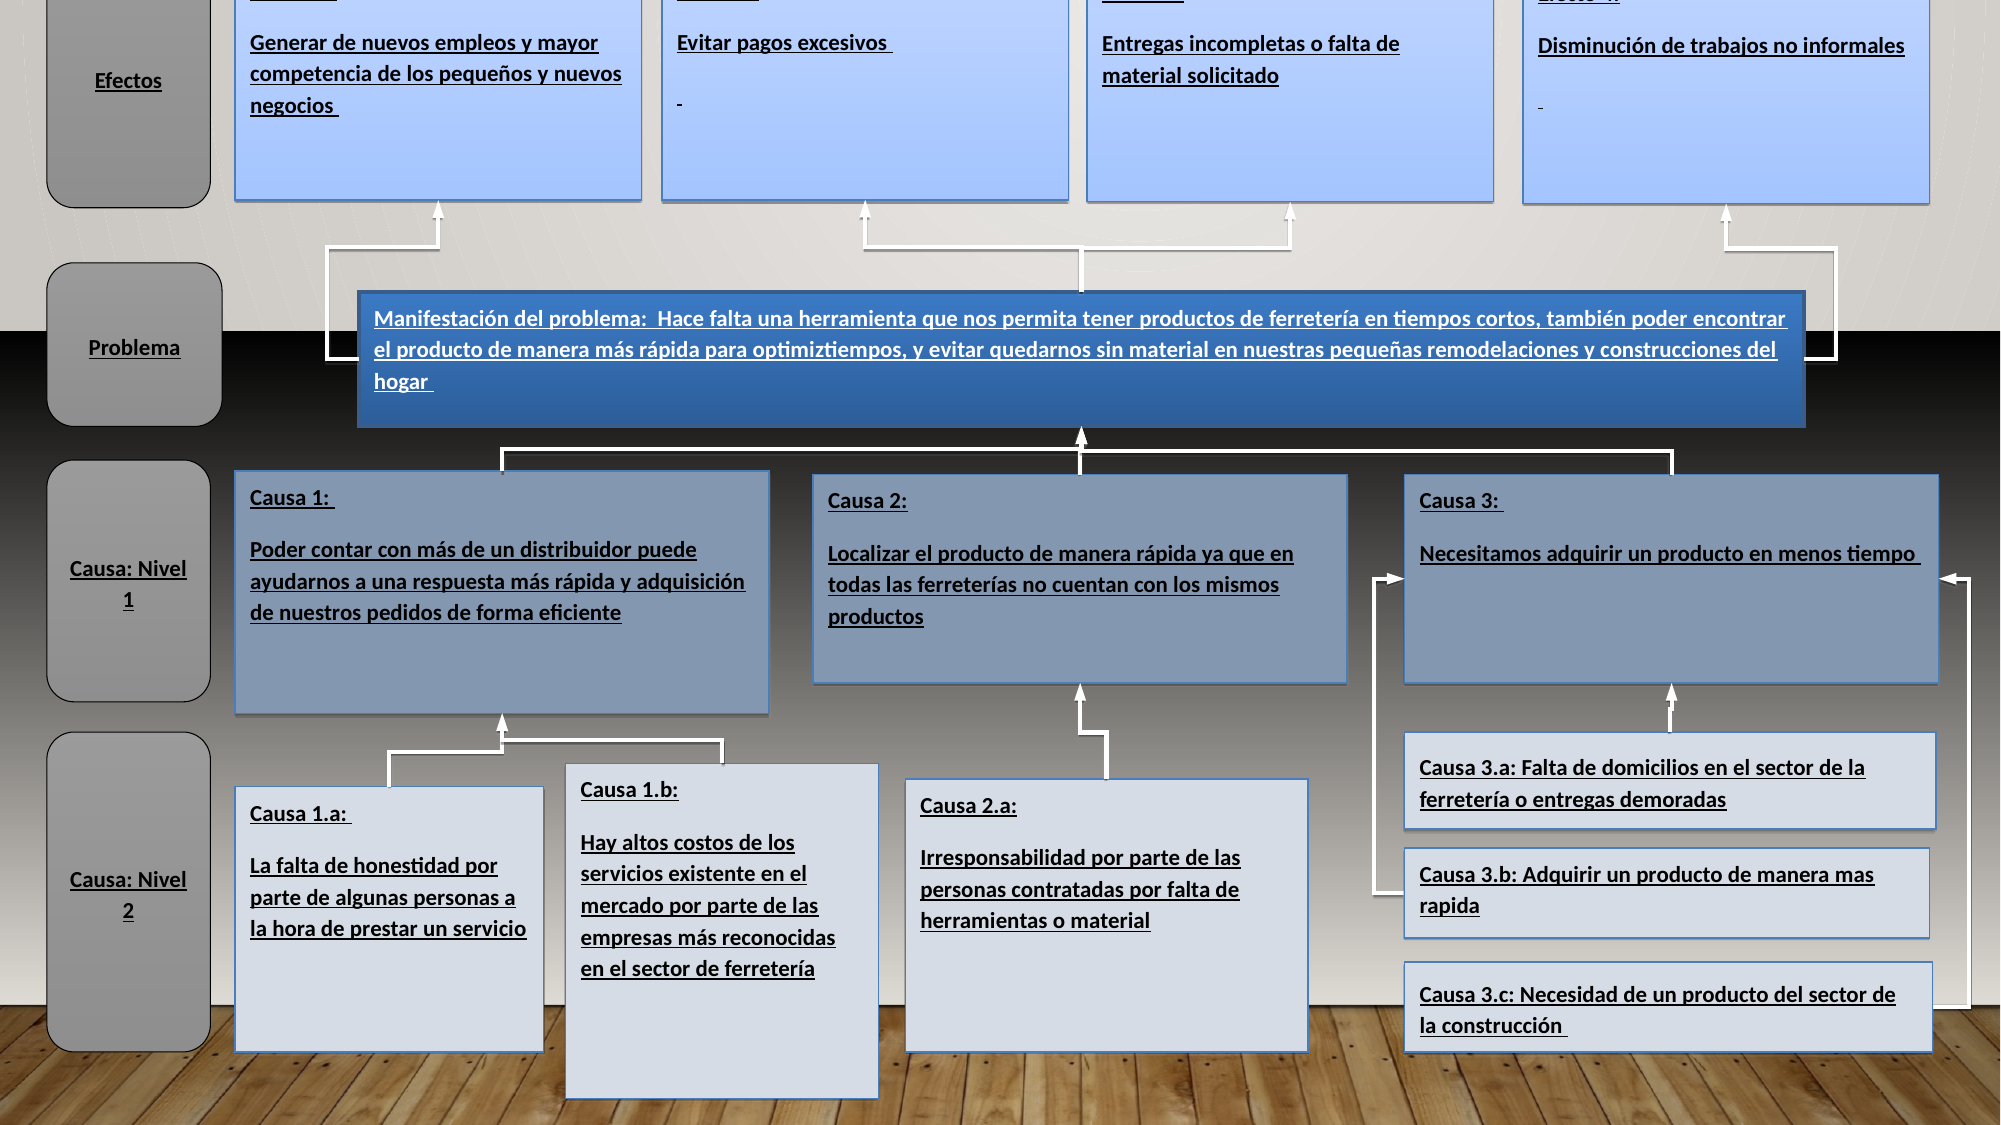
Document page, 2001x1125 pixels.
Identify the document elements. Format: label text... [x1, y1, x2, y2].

text_box Causa 2: Localizar el producto de manera rápida ya que en todas las ferreterías no cuentan con los mismos productos [813, 475, 1347, 683]
text_box Efecto 1: Generar de nuevos empleos y mayor competencia de los pequeños y nuevos negocios [235, 0, 641, 200]
text_box Causa 1.a: La falta de honestidad por parte de algunas personas a la hora de prestar un servicio [235, 786, 544, 1052]
text_box Efecto 2: Evitar pagos excesivos [662, 0, 1068, 200]
text_box Causa: Nivel 1 [46, 459, 211, 702]
text_box Efectos [46, 0, 211, 208]
text_box Causa 3.c: Necesidad de un producto del sector de la construcción [1405, 962, 1933, 1052]
text_box Efecto 4: Disminución de trabajos no informales [1523, 0, 1929, 204]
text_box Causa 3.a: Falta de domicilios en el sector de la ferretería o entregas demoradas [1405, 732, 1936, 829]
text_box Causa 1.b: Hay altos costos de los servicios existente en el mercado por parte de las empresas más reconocidas en el sector de ferretería [566, 763, 879, 1098]
text_box Manifestación del problema: Hace falta una herramienta que nos permita tener productos de ferretería en tiempos cortos, también poder encontrar el producto de manera más rápida para optimiztiempos, y evitar quedarnos sin material en nuestras pequeñas remodelaciones y construcciones del hogar [359, 292, 1804, 426]
text_box Efecto 3: Entregas incompletas o falta de material solicitado [1087, 0, 1493, 202]
text_box Causa: Nivel 2 [46, 732, 211, 1052]
text_box Causa 3: Necesitamos adquirir un producto en menos tiempo [1405, 475, 1939, 683]
text_box Causa 2.a: Irresponsabilidad por parte de las personas contratadas por falta de herramientas o material [905, 779, 1308, 1052]
text_box Causa 1: Poder contar con más de un distribuidor puede ayudarnos a una respuesta más rápida y adquisición de nuestros pedidos de forma eficiente [235, 471, 769, 713]
text_box Causa 3.b: Adquirir un producto de manera mas rapida [1405, 848, 1929, 938]
text_box Problema [46, 262, 223, 427]
